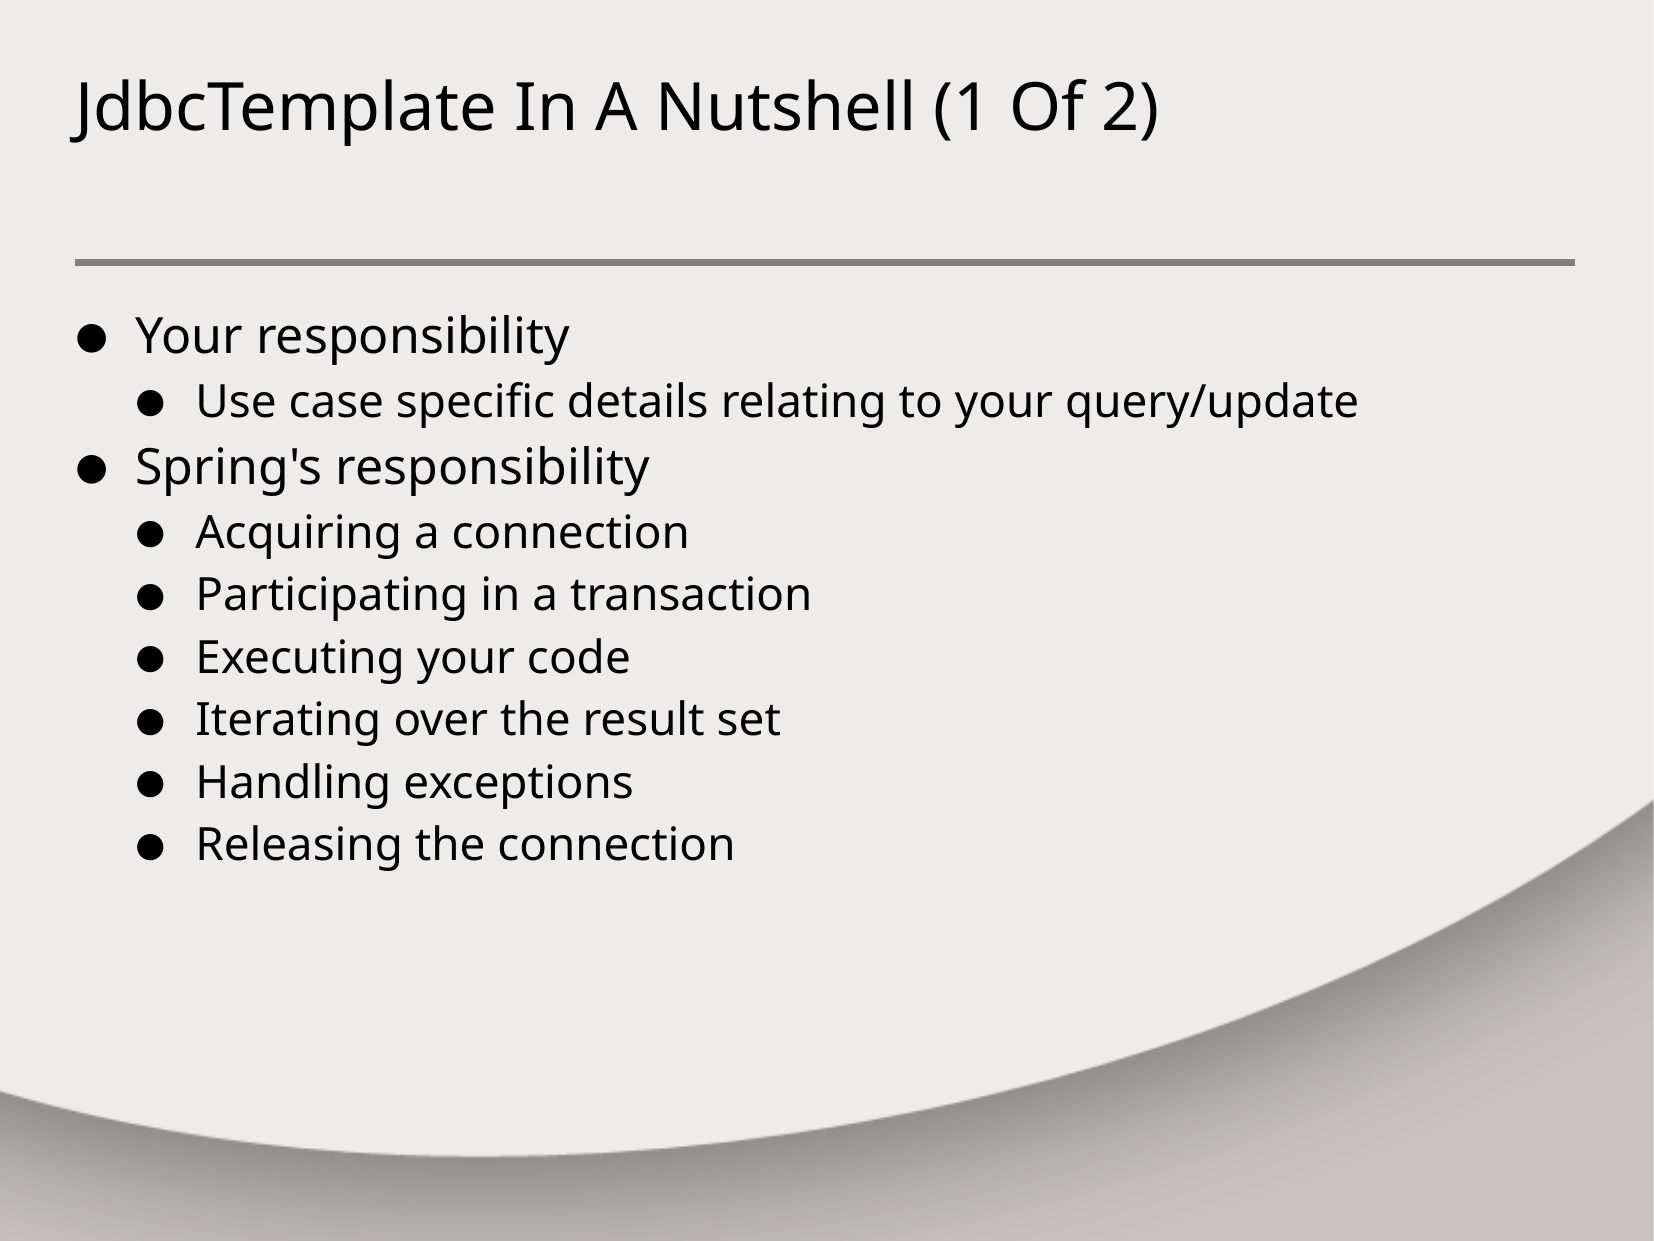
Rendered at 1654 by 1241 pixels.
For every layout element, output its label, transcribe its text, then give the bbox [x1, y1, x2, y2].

picture [0, 0, 1654, 1241]
list Your responsibility Use case specific details relating to your query/update Spring's responsibility Acquiring a connection Participating in a transaction Executing your code Iterating over the result set Handling exceptions Releasing the connection [75, 300, 1576, 1163]
title JdbcTemplate In A Nutshell (1 Of 2) [75, 75, 1576, 226]
